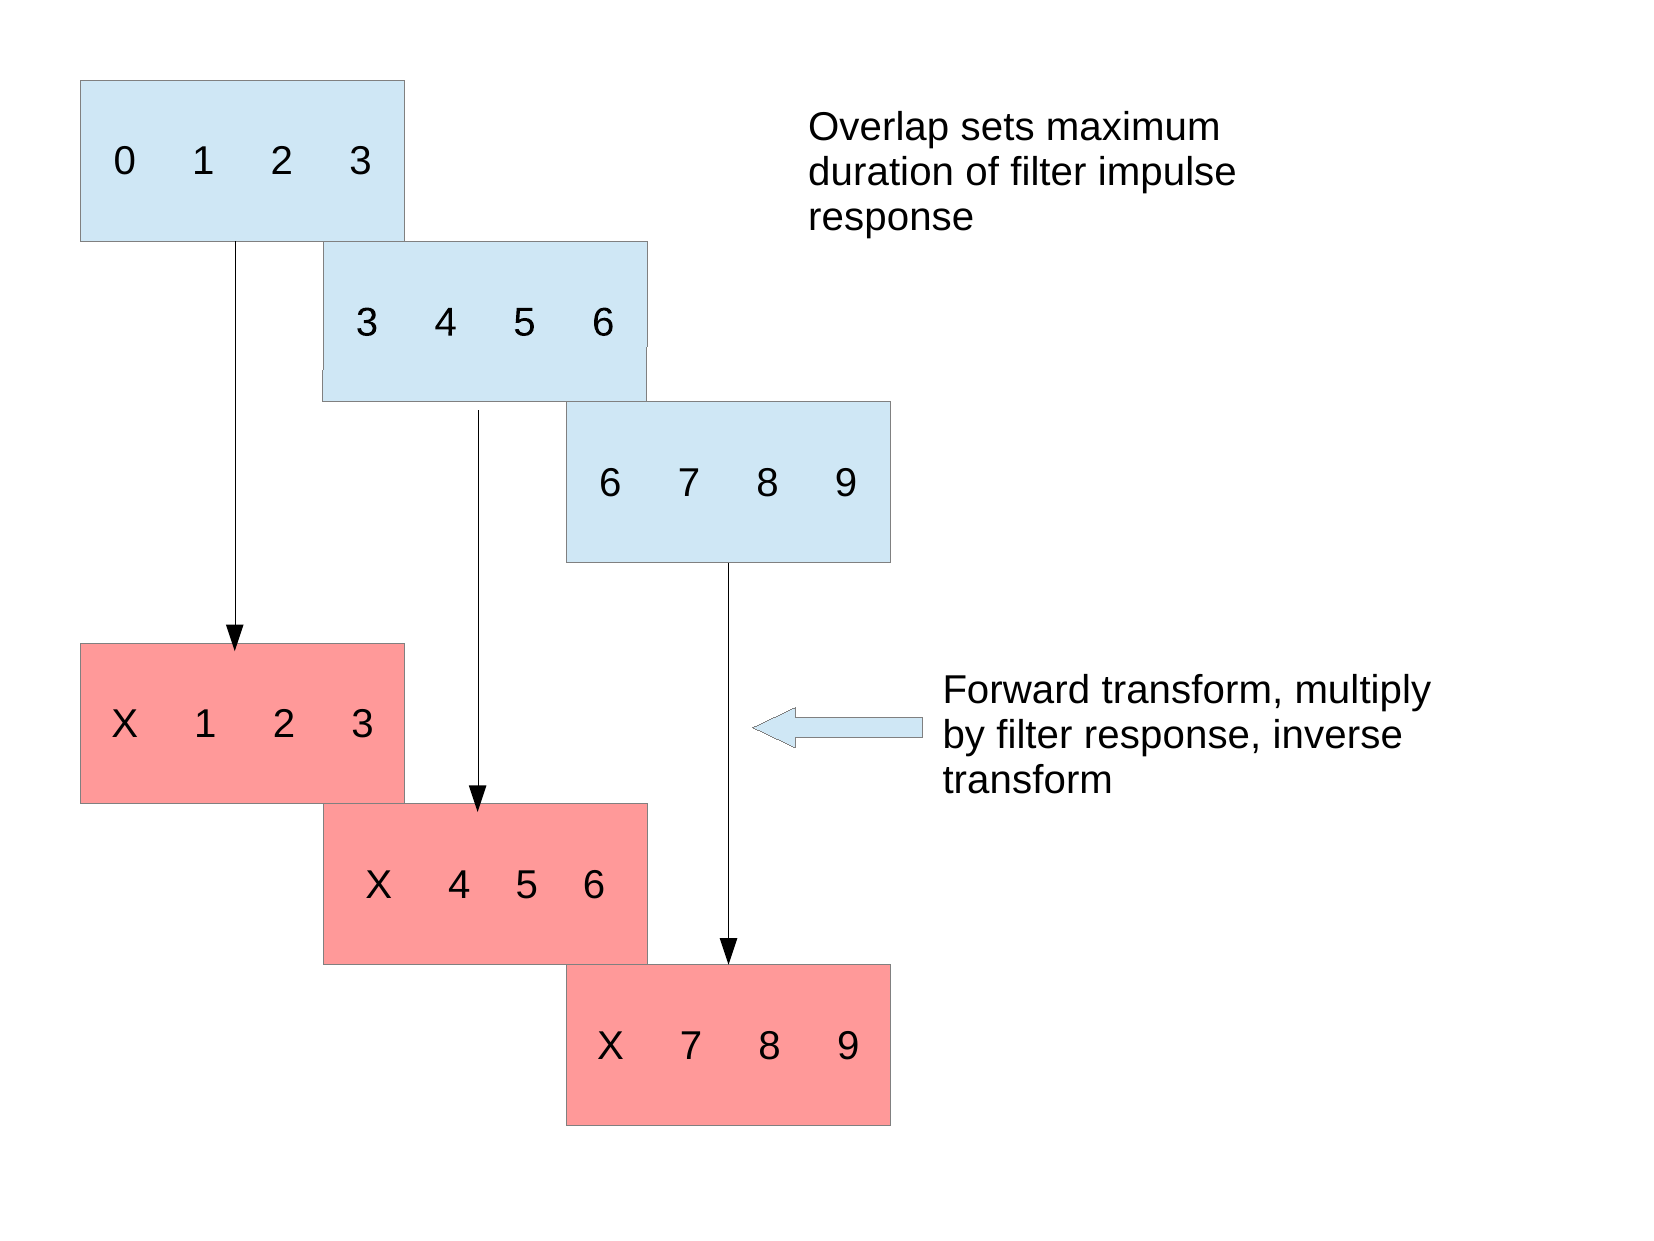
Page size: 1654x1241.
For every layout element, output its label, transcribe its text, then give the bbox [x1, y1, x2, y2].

text_box 0 1 2 3 [80, 80, 405, 242]
text_box 6 7 8 9 [566, 401, 891, 563]
text_box [752, 707, 923, 748]
text_box X 7 8 9 [566, 964, 891, 1126]
text_box Forward transform, multiply by filter response, inverse transform [927, 659, 1466, 811]
text_box 3 4 5 6 [322, 241, 648, 402]
text_box Overlap sets maximum duration of filter impulse response [793, 96, 1361, 248]
text_box X 1 2 3 [80, 643, 405, 804]
text_box X 4 5 6 [323, 803, 648, 965]
